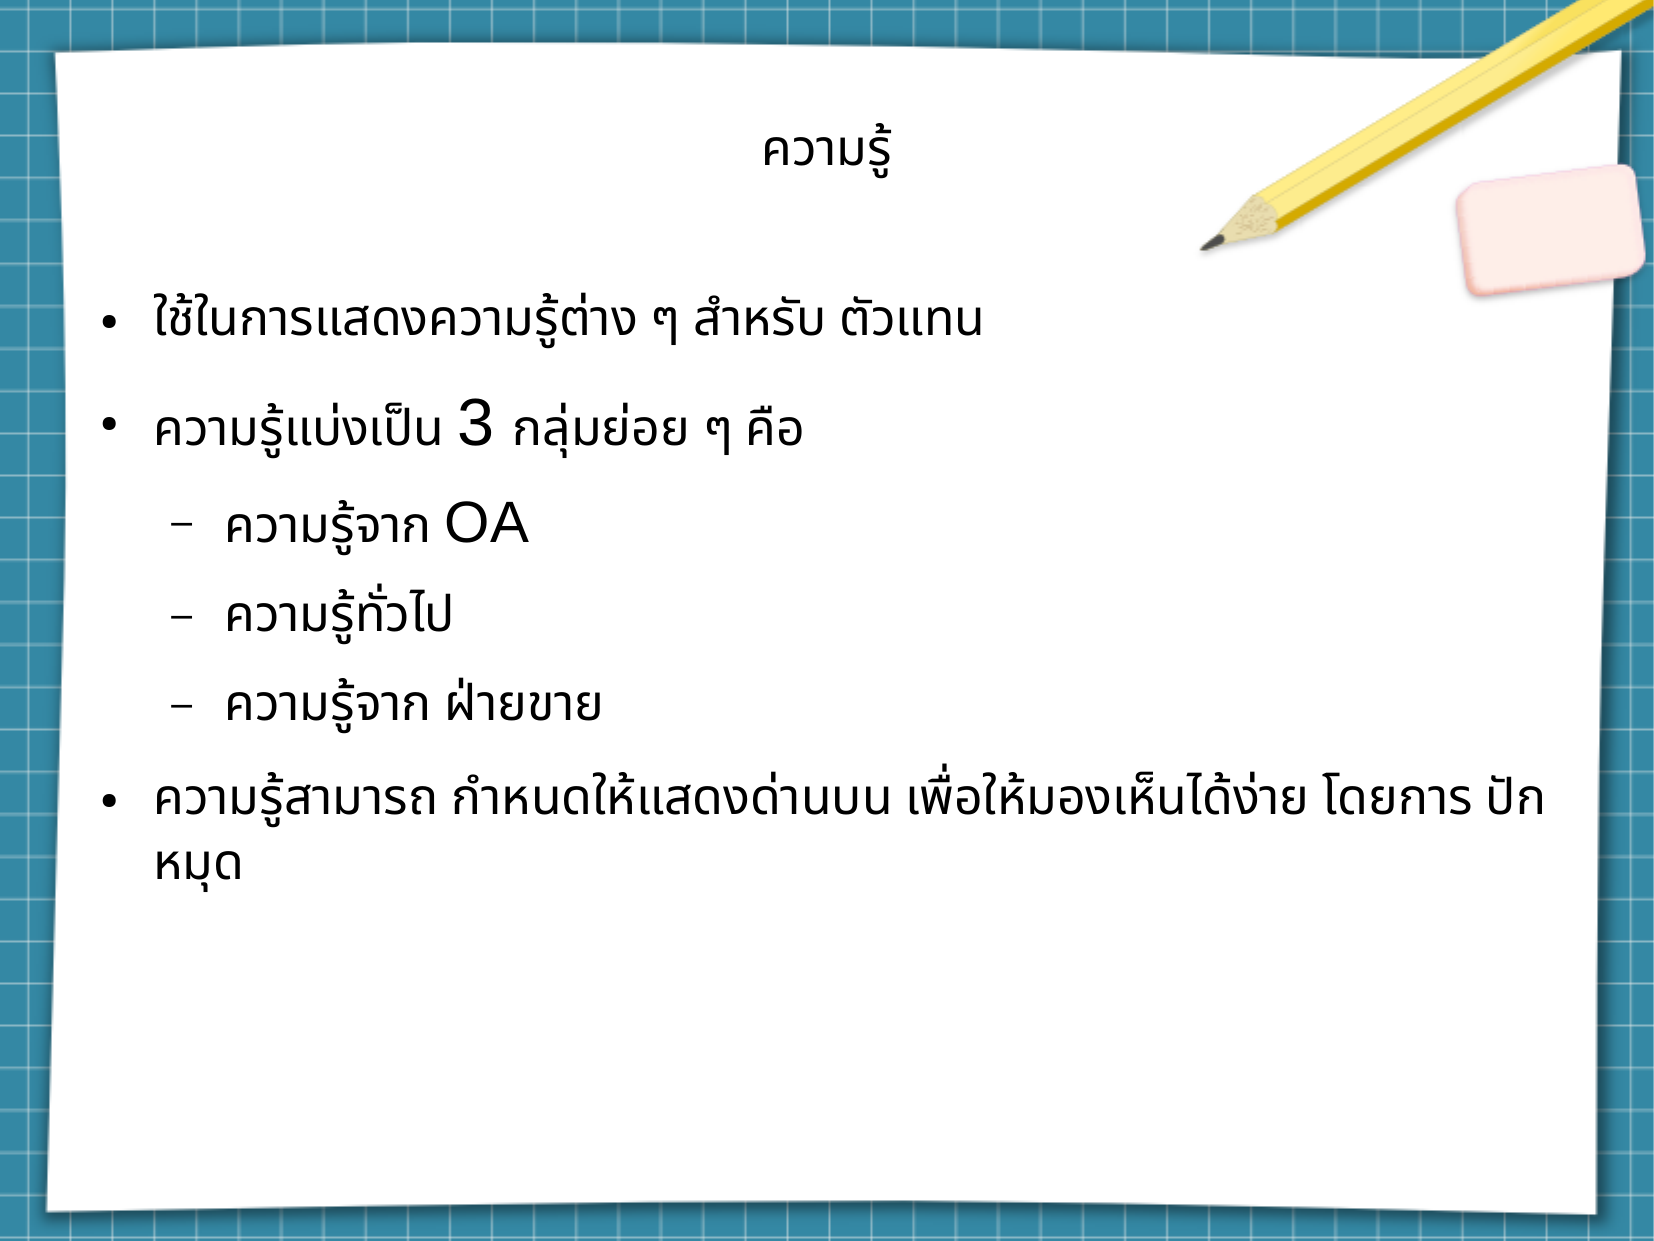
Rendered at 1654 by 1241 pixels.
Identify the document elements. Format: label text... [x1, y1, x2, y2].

title ความรู้ [82, 49, 1571, 257]
list ใช้ในการแสดงความรู้ต่าง ๆ สำหรับ ตัวแทน ความรู้แบ่งเป็น 3 กลุ่มย่อย ๆ คือ ความรู้จาก OA ความรู้ทั่วไป ความรู้จาก ฝ่ายขาย ความรู้สามารถ กำหนดให้แสดงด่านบน เพื่อให้มองเห็นได้ง่าย โดยการ ปักหมุด [82, 290, 1571, 1010]
picture [0, 0, 1654, 1241]
